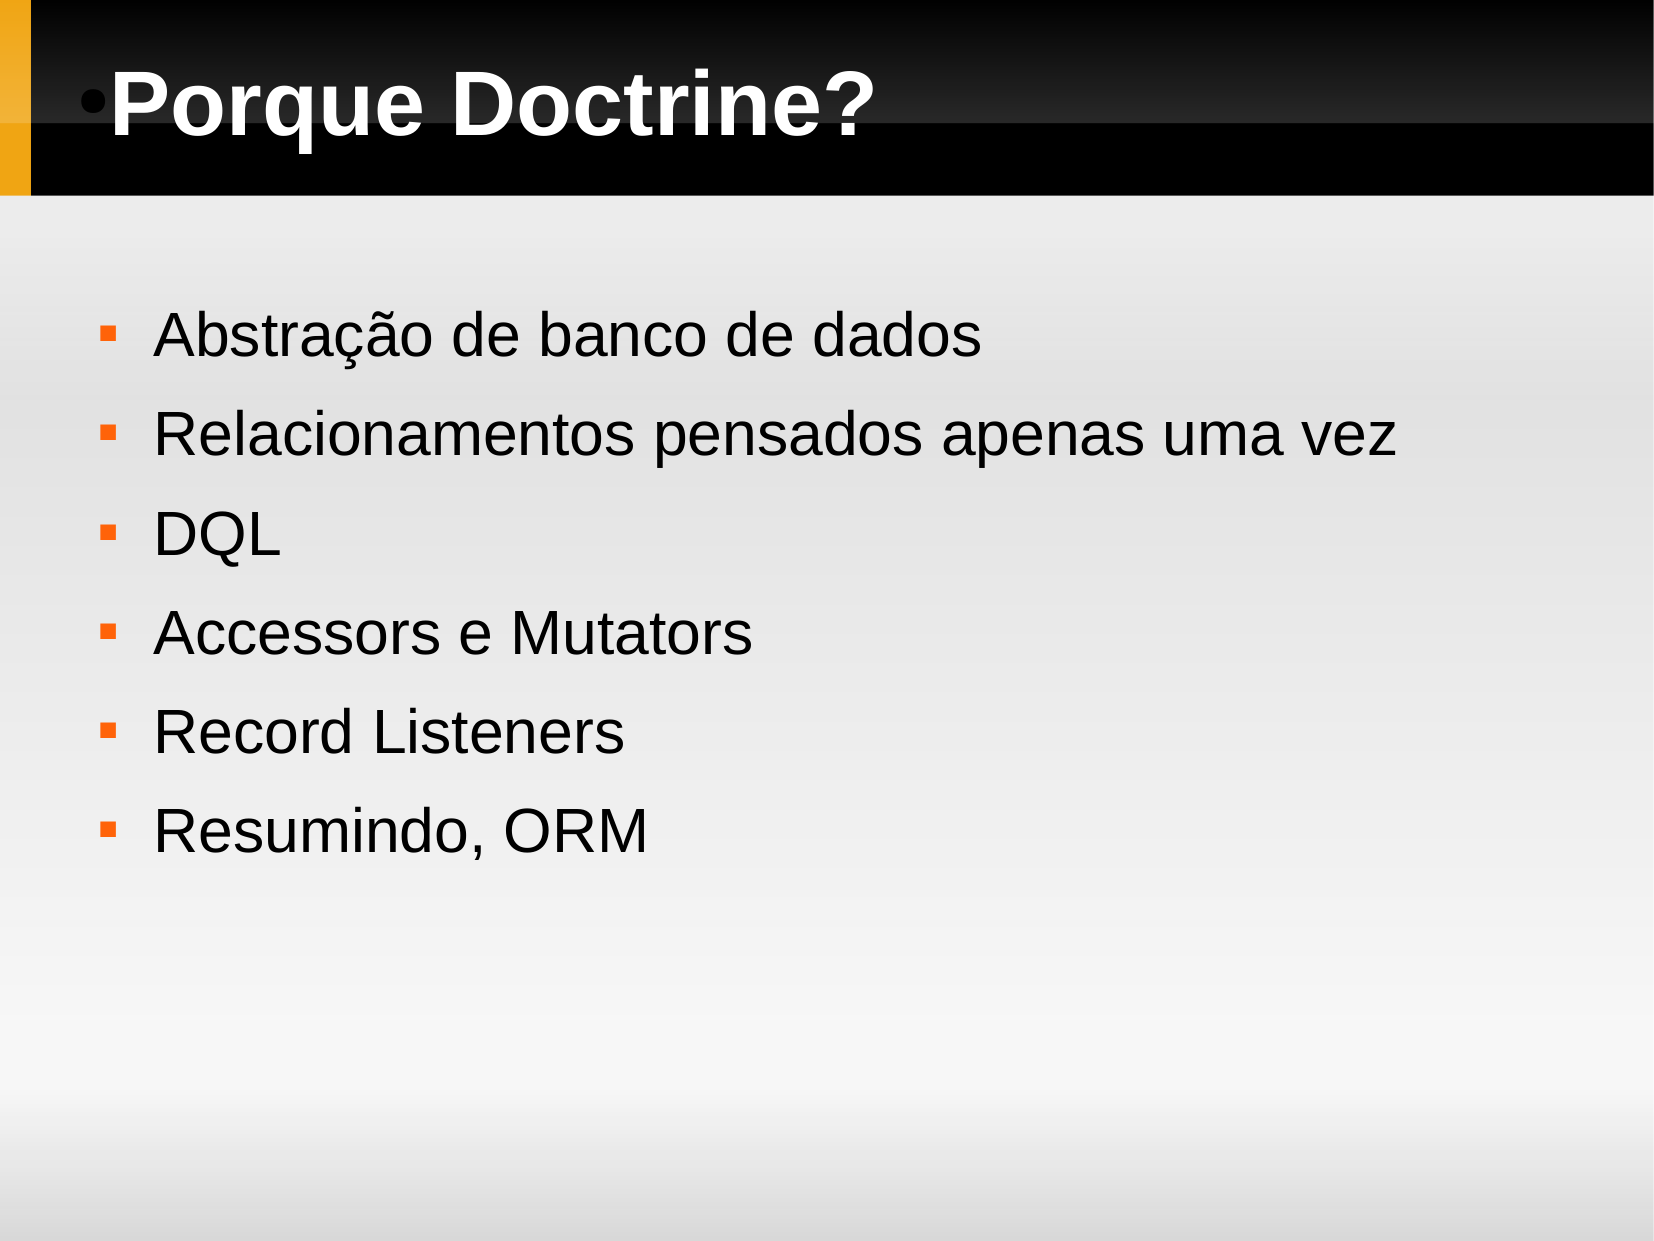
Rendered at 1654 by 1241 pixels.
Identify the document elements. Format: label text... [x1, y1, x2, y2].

picture [0, 0, 1654, 1241]
title Porque Doctrine? [76, 7, 1565, 200]
list Abstração de banco de dados Relacionamentos pensados apenas uma vez DQL Accessors e Mutators Record Listeners Resumindo, ORM [82, 300, 1538, 1051]
